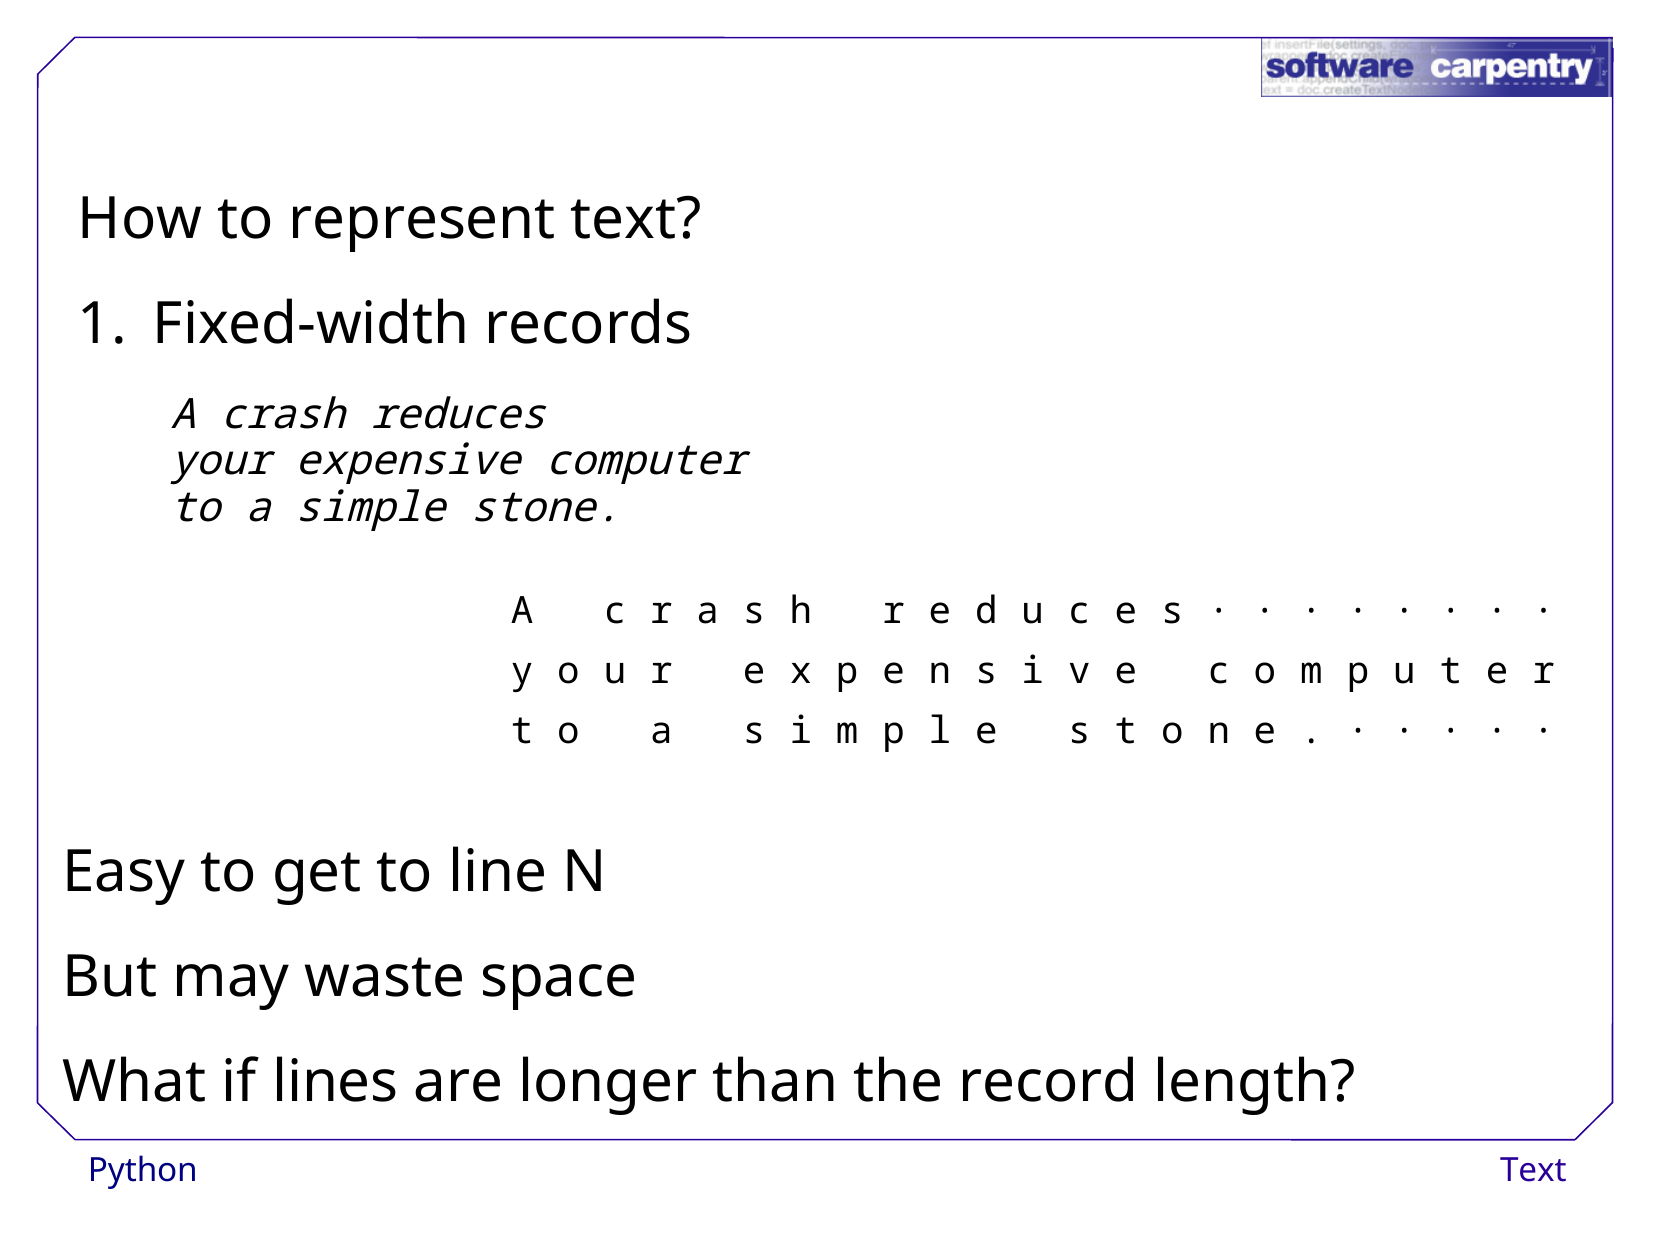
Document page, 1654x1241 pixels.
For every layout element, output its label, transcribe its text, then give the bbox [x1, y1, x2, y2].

table_cell o [542, 642, 589, 703]
table_cell p [867, 703, 914, 763]
table_cell [1146, 642, 1193, 703]
table_cell u [589, 642, 635, 703]
table_header r [635, 582, 682, 642]
table_cell · [1518, 703, 1564, 763]
table_cell e [867, 642, 914, 703]
table_cell e [1100, 642, 1146, 703]
table_cell e [1471, 642, 1518, 703]
text_box A crash reduces your expensive computer to a simple stone. [155, 383, 676, 545]
text_box Easy to get to line N But may waste space What if lines are longer than the record length? [47, 790, 1521, 1121]
table_header r [867, 582, 914, 642]
table_cell s [728, 703, 775, 763]
table_cell m [821, 703, 867, 763]
table_cell i [1007, 642, 1053, 703]
table_cell r [635, 642, 682, 703]
table_cell r [1518, 642, 1564, 703]
table_cell x [775, 642, 821, 703]
table_header a [682, 582, 728, 642]
table_cell t [1100, 703, 1146, 763]
table_cell a [635, 703, 682, 763]
table_cell n [1193, 703, 1239, 763]
table_header c [1053, 582, 1100, 642]
table_header d [960, 582, 1007, 642]
table_header s [1146, 582, 1193, 642]
table_cell [682, 642, 728, 703]
table_cell l [914, 703, 960, 763]
table_cell y [496, 642, 542, 703]
table_cell e [1239, 703, 1285, 763]
table_header · [1425, 582, 1471, 642]
table_cell s [960, 642, 1007, 703]
table_cell u [1378, 642, 1425, 703]
table_header · [1518, 582, 1564, 642]
table_cell s [1053, 703, 1100, 763]
table_cell t [496, 703, 542, 763]
text_box How to represent text? 1. Fixed-width records [63, 137, 867, 364]
table_cell . [1285, 703, 1332, 763]
table_header · [1378, 582, 1425, 642]
table_cell p [1332, 642, 1378, 703]
table_header · [1471, 582, 1518, 642]
table_cell · [1425, 703, 1471, 763]
table_cell m [1285, 642, 1332, 703]
table_cell i [775, 703, 821, 763]
table_cell [682, 703, 728, 763]
table_cell p [821, 642, 867, 703]
table_header · [1285, 582, 1332, 642]
table_cell · [1471, 703, 1518, 763]
table_cell · [1332, 703, 1378, 763]
table_cell v [1053, 642, 1100, 703]
table_cell e [960, 703, 1007, 763]
table_header e [1100, 582, 1146, 642]
table_cell o [542, 703, 589, 763]
table_header · [1239, 582, 1285, 642]
table_header s [728, 582, 775, 642]
table_cell c [1193, 642, 1239, 703]
table_cell · [1378, 703, 1425, 763]
table_header A [496, 582, 542, 642]
table_header c [589, 582, 635, 642]
table_cell o [1239, 642, 1285, 703]
table_header [542, 582, 589, 642]
table_header [821, 582, 867, 642]
table_cell t [1425, 642, 1471, 703]
table_cell e [728, 642, 775, 703]
table_cell [589, 703, 635, 763]
table_header · [1332, 582, 1378, 642]
table_header · [1193, 582, 1239, 642]
table_header h [775, 582, 821, 642]
picture [1261, 39, 1613, 97]
table_header e [914, 582, 960, 642]
table_header u [1007, 582, 1053, 642]
table_cell n [914, 642, 960, 703]
table_cell o [1146, 703, 1193, 763]
table_cell [1007, 703, 1053, 763]
